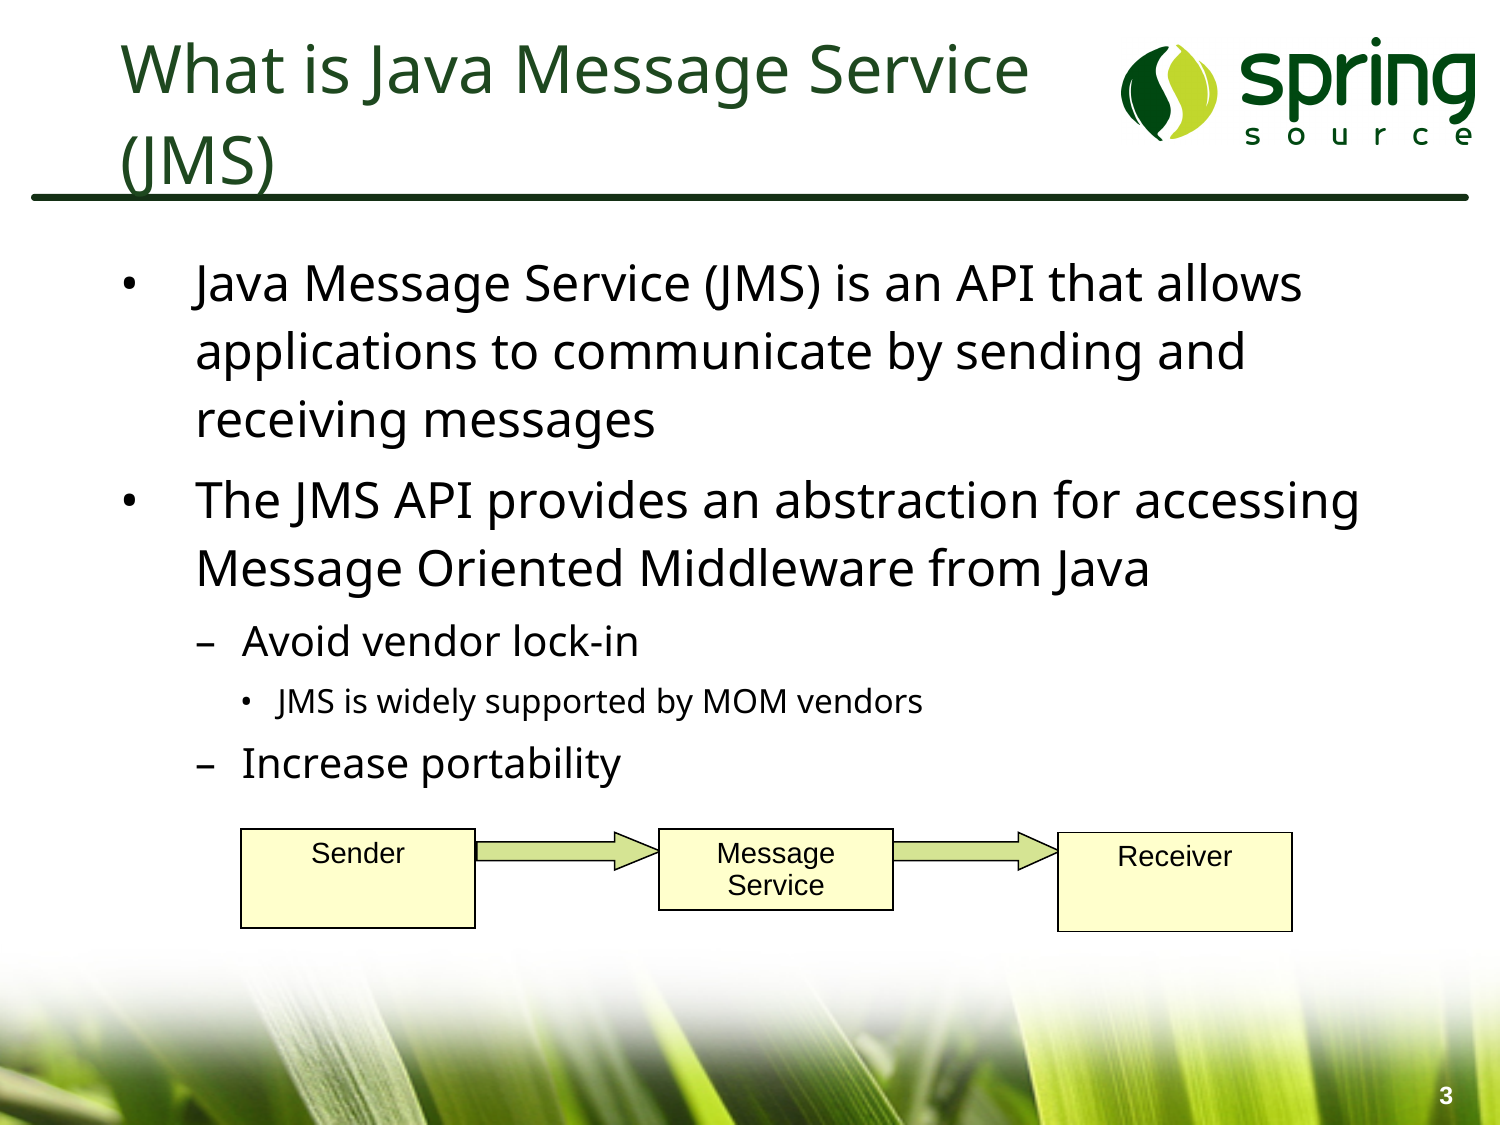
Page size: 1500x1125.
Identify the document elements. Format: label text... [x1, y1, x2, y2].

text_box Sender [241, 828, 476, 929]
picture [1138, 37, 1475, 145]
text_box [894, 832, 1057, 870]
text_box [476, 832, 658, 870]
picture [0, 944, 1500, 1125]
text_box Message Service [658, 828, 894, 910]
title What is Java Message Service (JMS) [105, 15, 1138, 193]
text_box Receiver [1057, 832, 1293, 932]
list Java Message Service (JMS) is an API that allows applications to communicate by sending and receiving messages The JMS API provides an abstraction for accessing Message Oriented Middleware from Java Avoid vendor lock-in JMS is widely supported by MOM vendors Increase portability [105, 239, 1396, 805]
